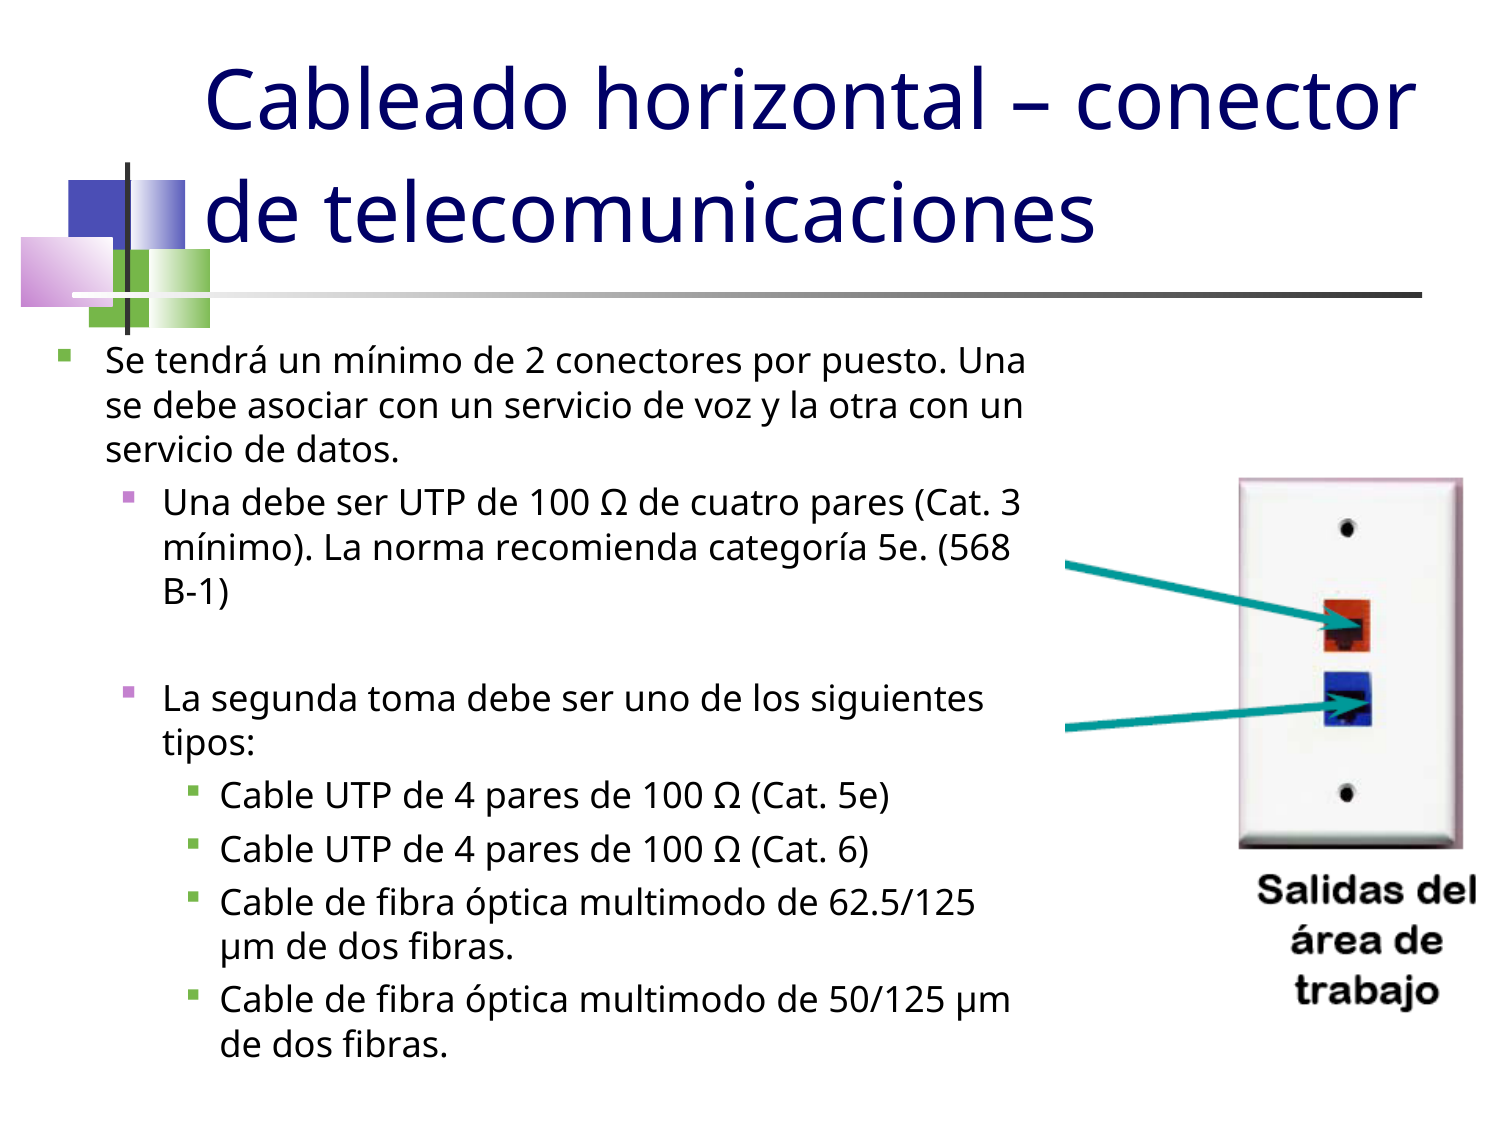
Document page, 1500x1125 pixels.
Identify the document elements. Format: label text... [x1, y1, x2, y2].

title Cableado horizontal – conector de telecomunicaciones [188, 0, 1468, 276]
picture [1065, 467, 1500, 1039]
list Se tendrá un mínimo de 2 conectores por puesto. Una se debe asociar con un servicio de voz y la otra con un servicio de datos. Una debe ser UTP de 100 Ω de cuatro pares (Cat. 3 mínimo). La norma recomienda categoría 5e. (568 B-1) La segunda toma debe ser uno de los siguientes tipos: Cable UTP de 4 pares de 100 Ω (Cat. 5e) Cable UTP de 4 pares de 100 Ω (Cat. 6) Cable de fibra óptica multimodo de 62.5/125 μm de dos fibras. Cable de fibra óptica multimodo de 50/125 μm de dos fibras. [41, 331, 1058, 1083]
